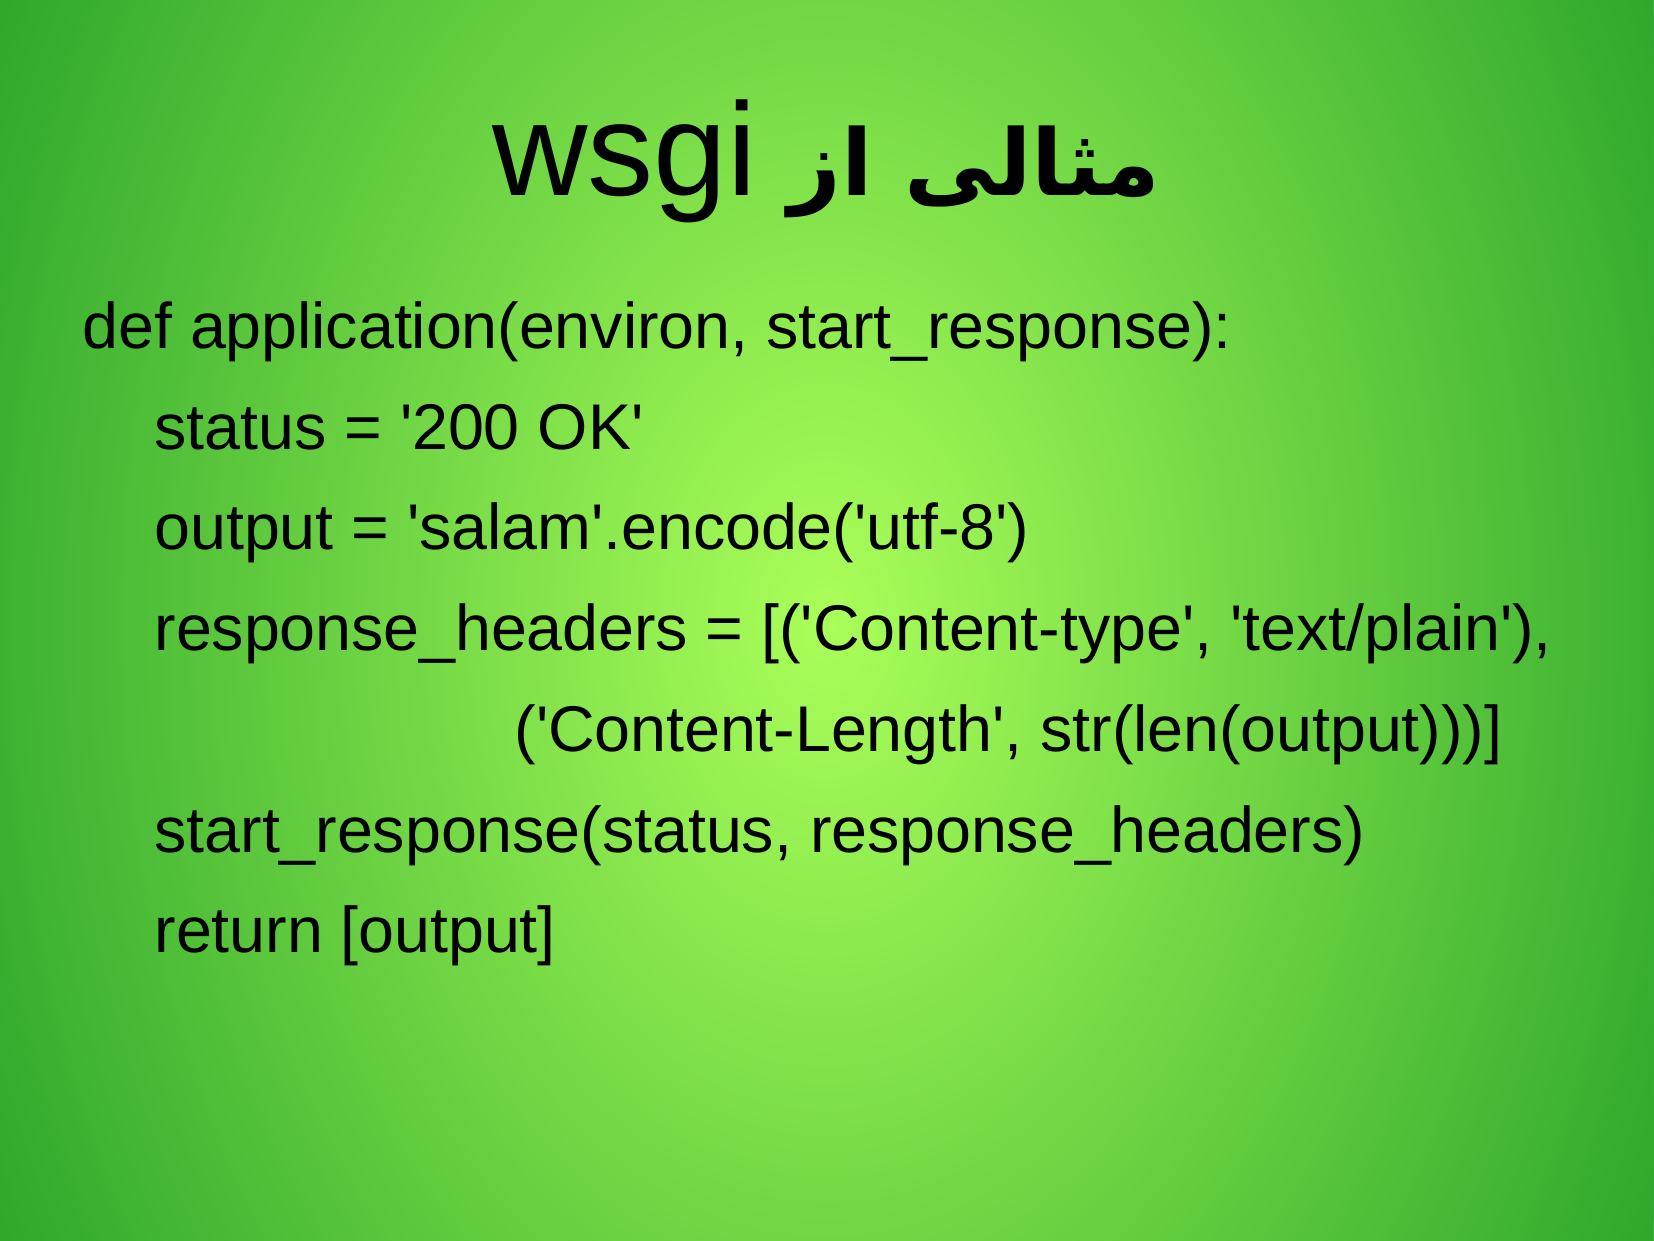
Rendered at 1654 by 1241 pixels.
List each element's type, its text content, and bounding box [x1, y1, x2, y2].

list def application(environ, start_response): status = '200 OK' output = 'salam'.encode('utf-8') response_headers = [('Content-type', 'text/plain'), ('Content-Length', str(len(output)))] start_response(status, response_headers) return [output] [82, 290, 1571, 1010]
title مثالی از wsgi [82, 47, 1571, 252]
